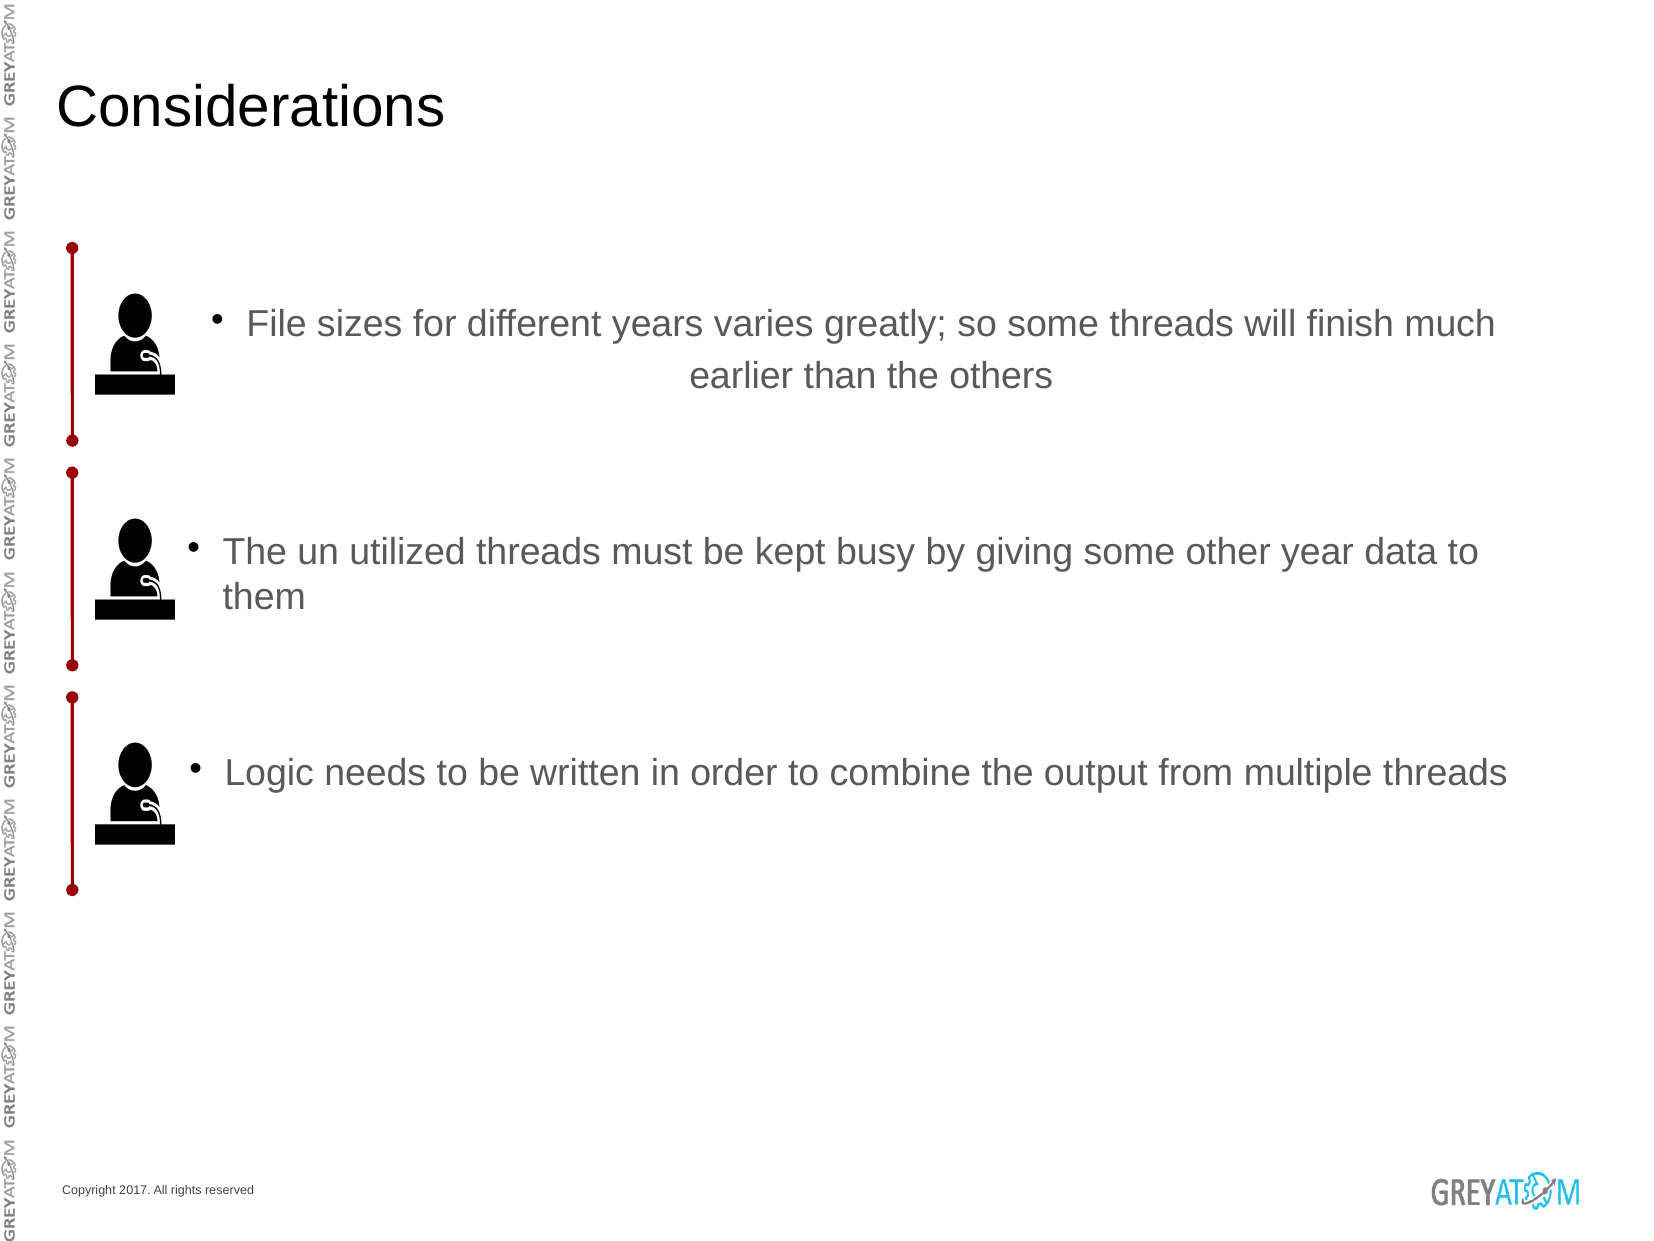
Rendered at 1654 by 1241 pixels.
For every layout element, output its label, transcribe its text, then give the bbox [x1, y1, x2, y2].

text_box The un utilized threads must be kept busy by giving some other year data to them [172, 519, 1563, 665]
picture [1430, 1168, 1581, 1212]
picture [1, 912, 17, 1015]
picture [1, 4, 17, 106]
text_box Considerations [56, 33, 1597, 172]
picture [1, 344, 17, 447]
picture [1, 799, 17, 901]
text_box Logic needs to be written in order to combine the output from multiple threads [174, 740, 1546, 886]
picture [1, 231, 17, 333]
picture [1, 572, 17, 674]
text_box File sizes for different years varies greatly; so some threads will finish much earlier than the others [183, 248, 1525, 441]
picture [1, 458, 17, 560]
picture [1, 117, 17, 220]
picture [95, 291, 175, 397]
picture [1, 1026, 17, 1128]
picture [95, 740, 174, 847]
picture [1, 1140, 17, 1241]
picture [95, 516, 175, 622]
picture [1, 685, 17, 788]
